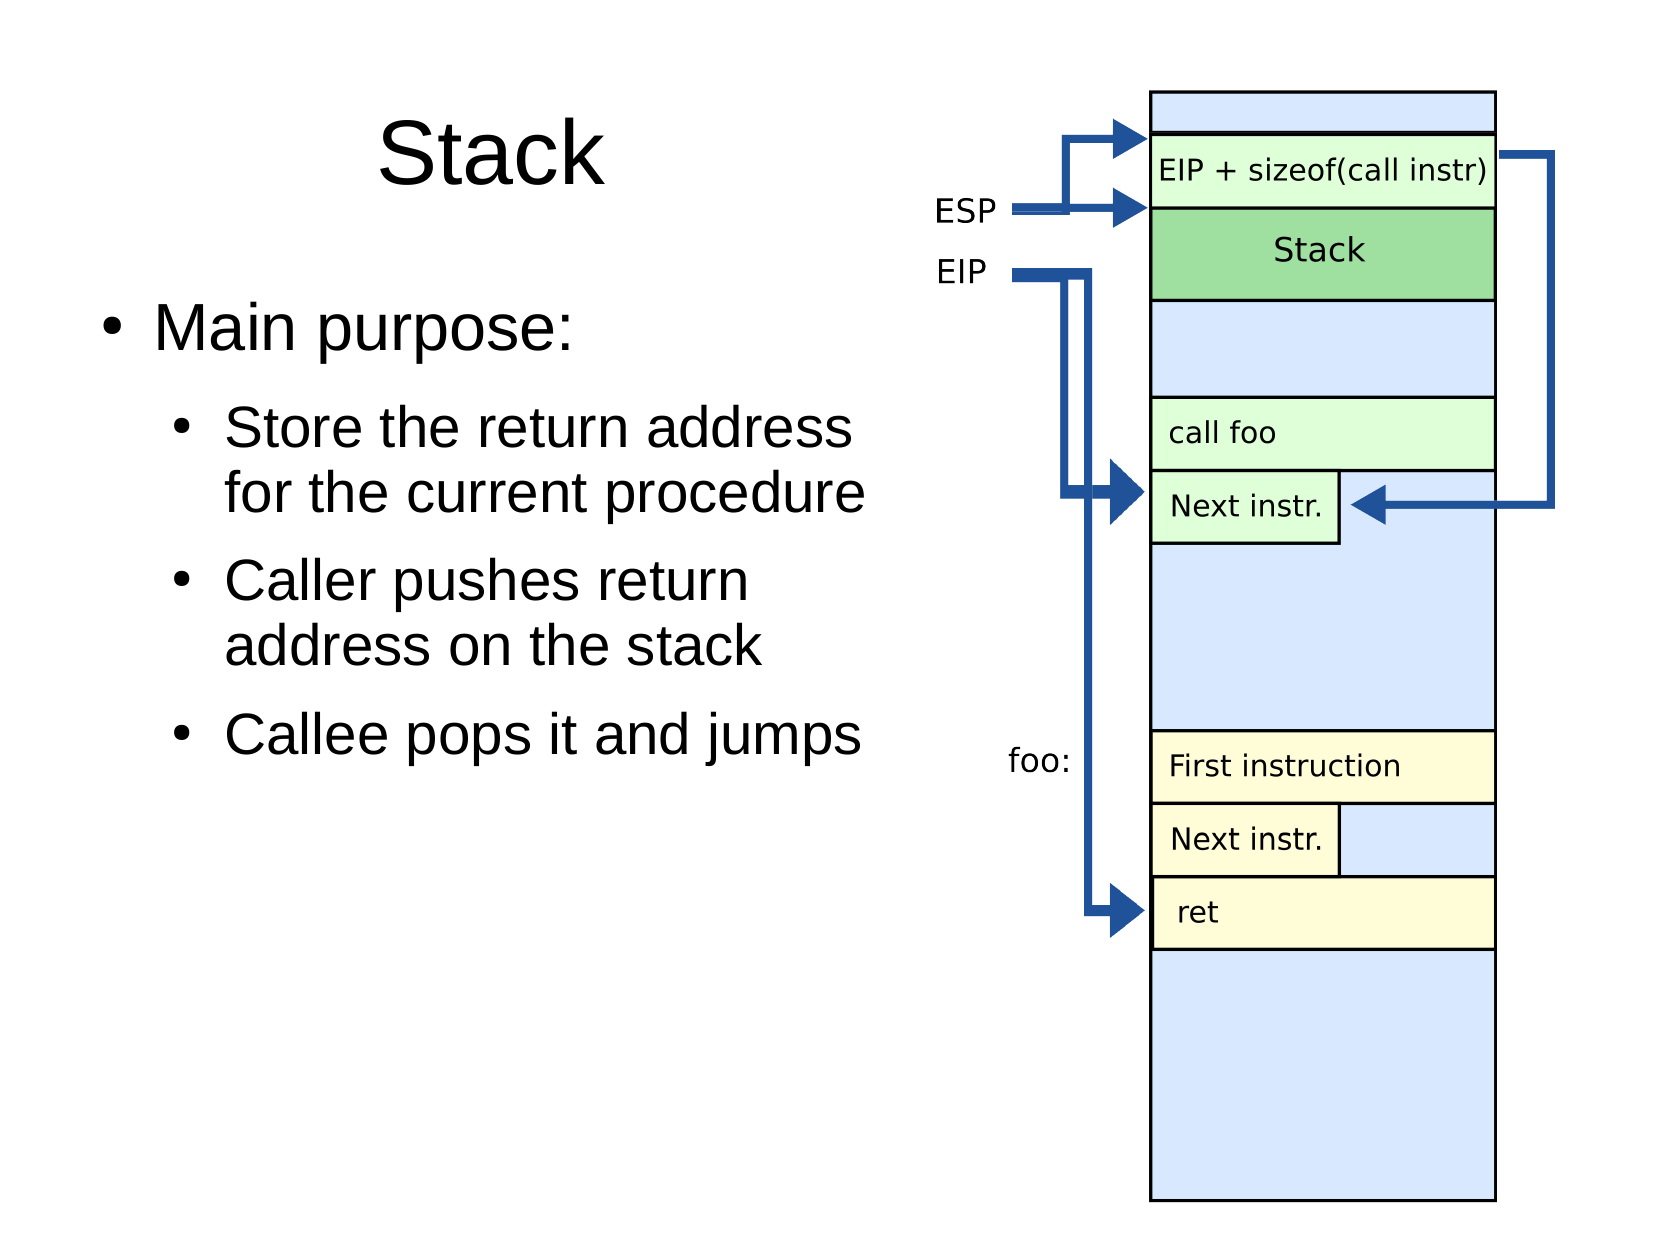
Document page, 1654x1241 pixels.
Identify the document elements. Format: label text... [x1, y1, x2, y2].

picture [937, 80, 1555, 1212]
title Stack [82, 49, 901, 257]
list Main purpose: Store the return address for the current procedure Caller pushes return address on the stack Callee pops it and jumps [82, 290, 901, 1010]
